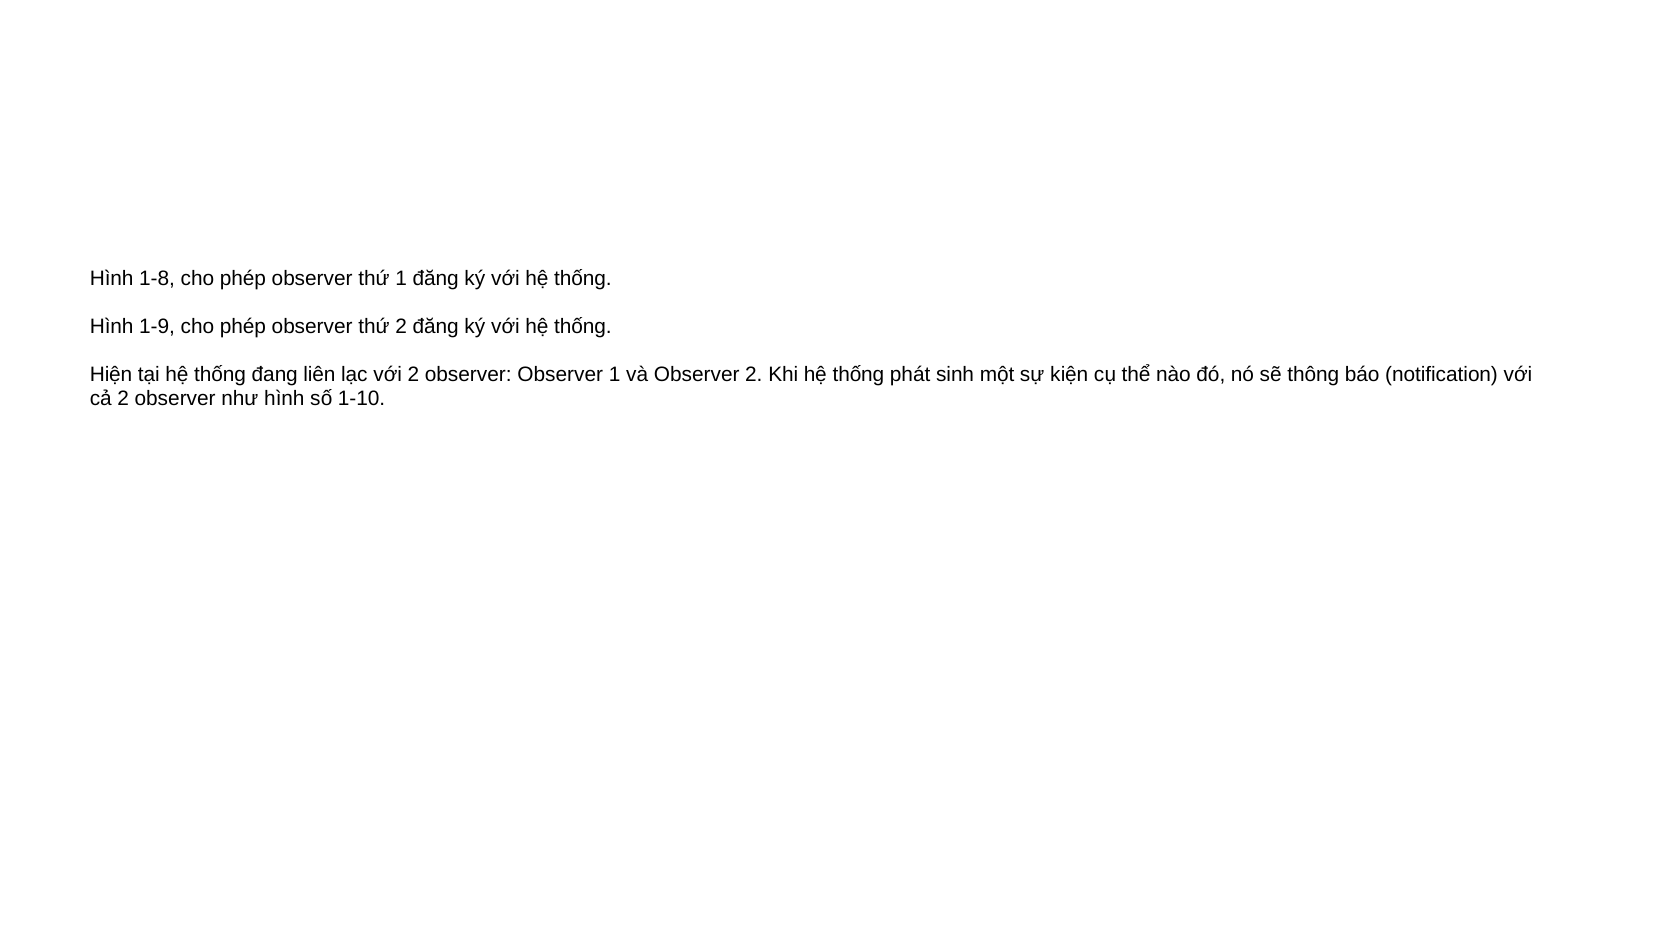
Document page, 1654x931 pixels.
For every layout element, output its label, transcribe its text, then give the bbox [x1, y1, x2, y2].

text_box Hình 1-8, cho phép observer thứ 1 đăng ký với hệ thống. Hình 1-9, cho phép observer thứ 2 đăng ký với hệ thống. Hiện tại hệ thống đang liên lạc với 2 observer: Observer 1 và Observer 2. Khi hệ thống phát sinh một sự kiện cụ thể nào đó, nó sẽ thông báo (notification) với cả 2 observer như hình số 1-10. [75, 259, 1561, 571]
